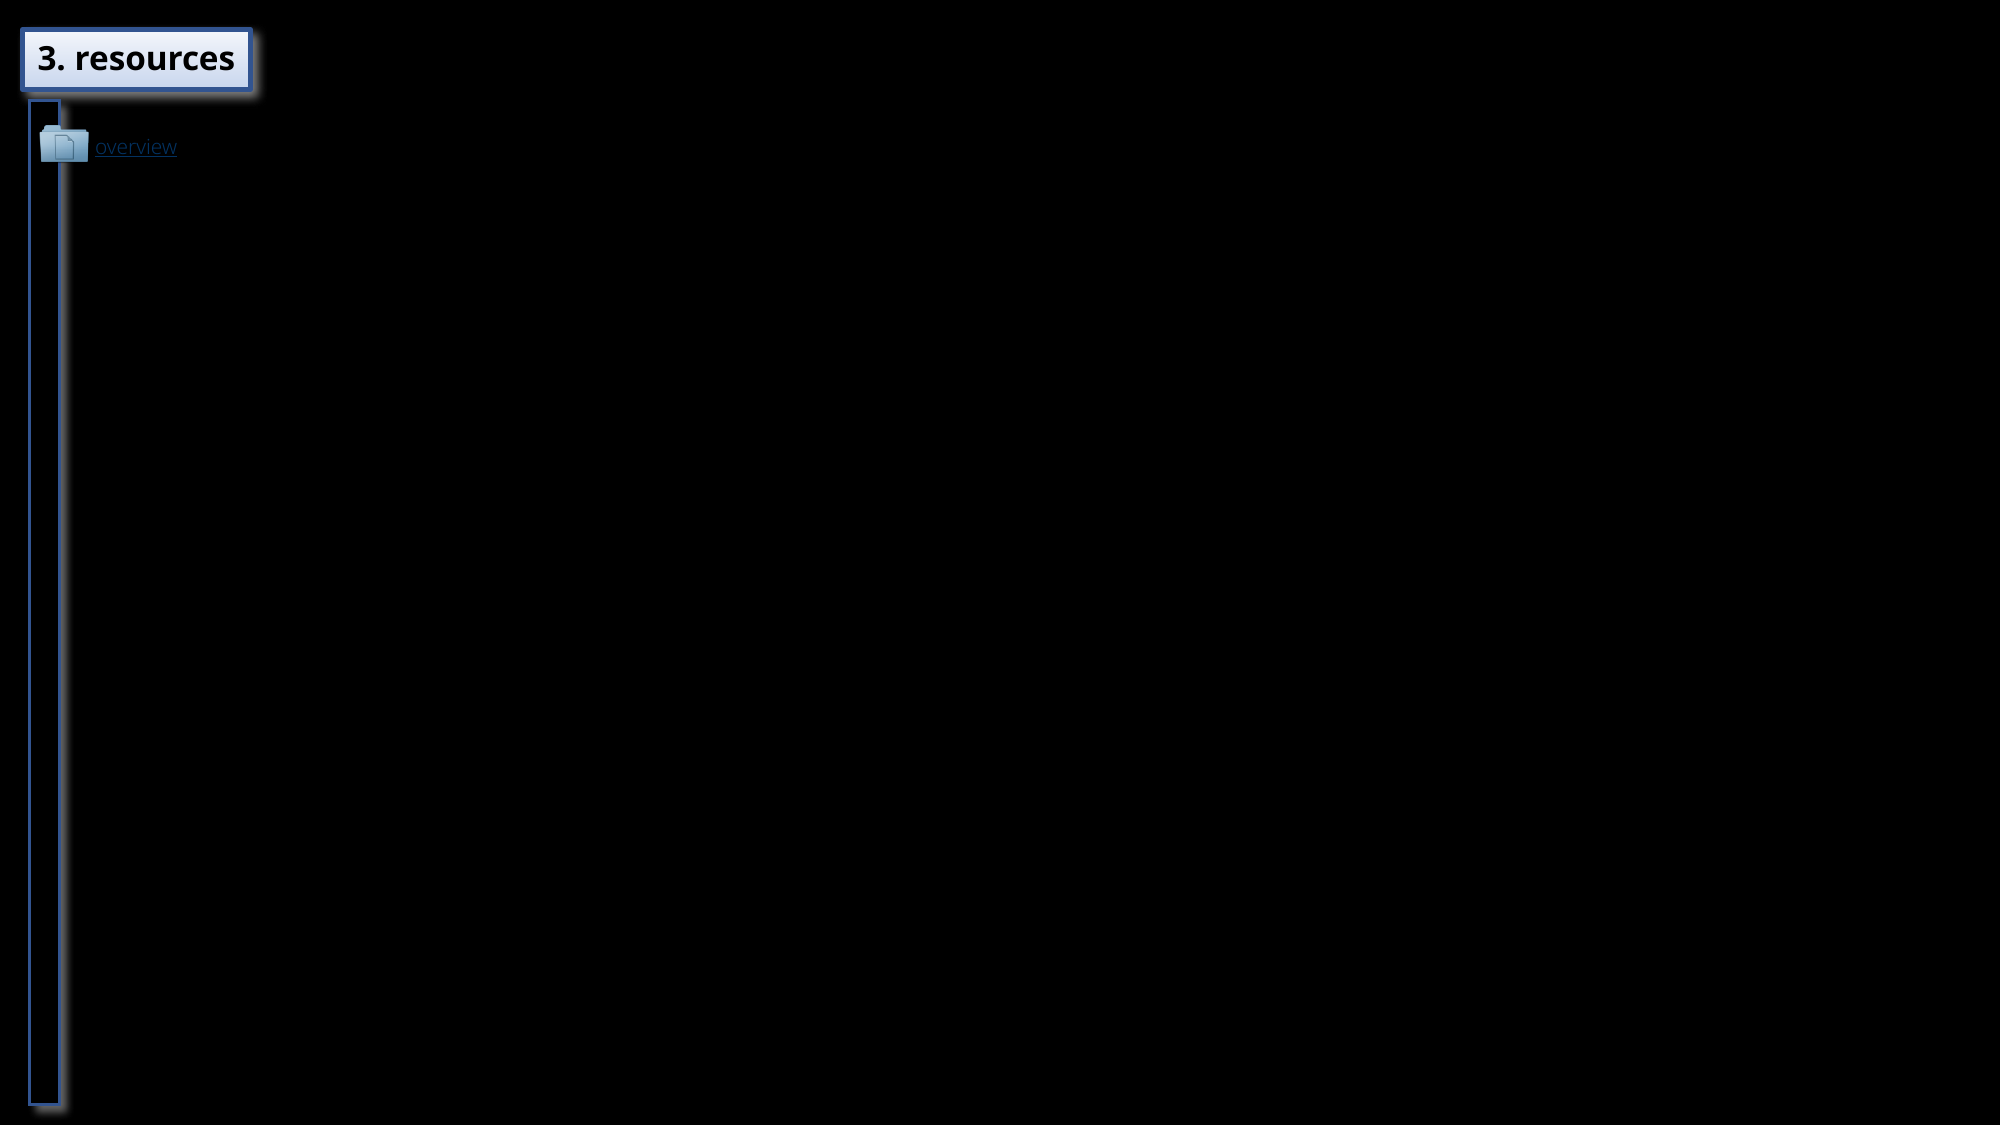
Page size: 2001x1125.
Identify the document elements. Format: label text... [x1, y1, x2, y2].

text_box [29, 100, 60, 1105]
title 3. resources [29, 29, 244, 90]
picture [39, 118, 89, 168]
text_box overview [95, 133, 178, 162]
